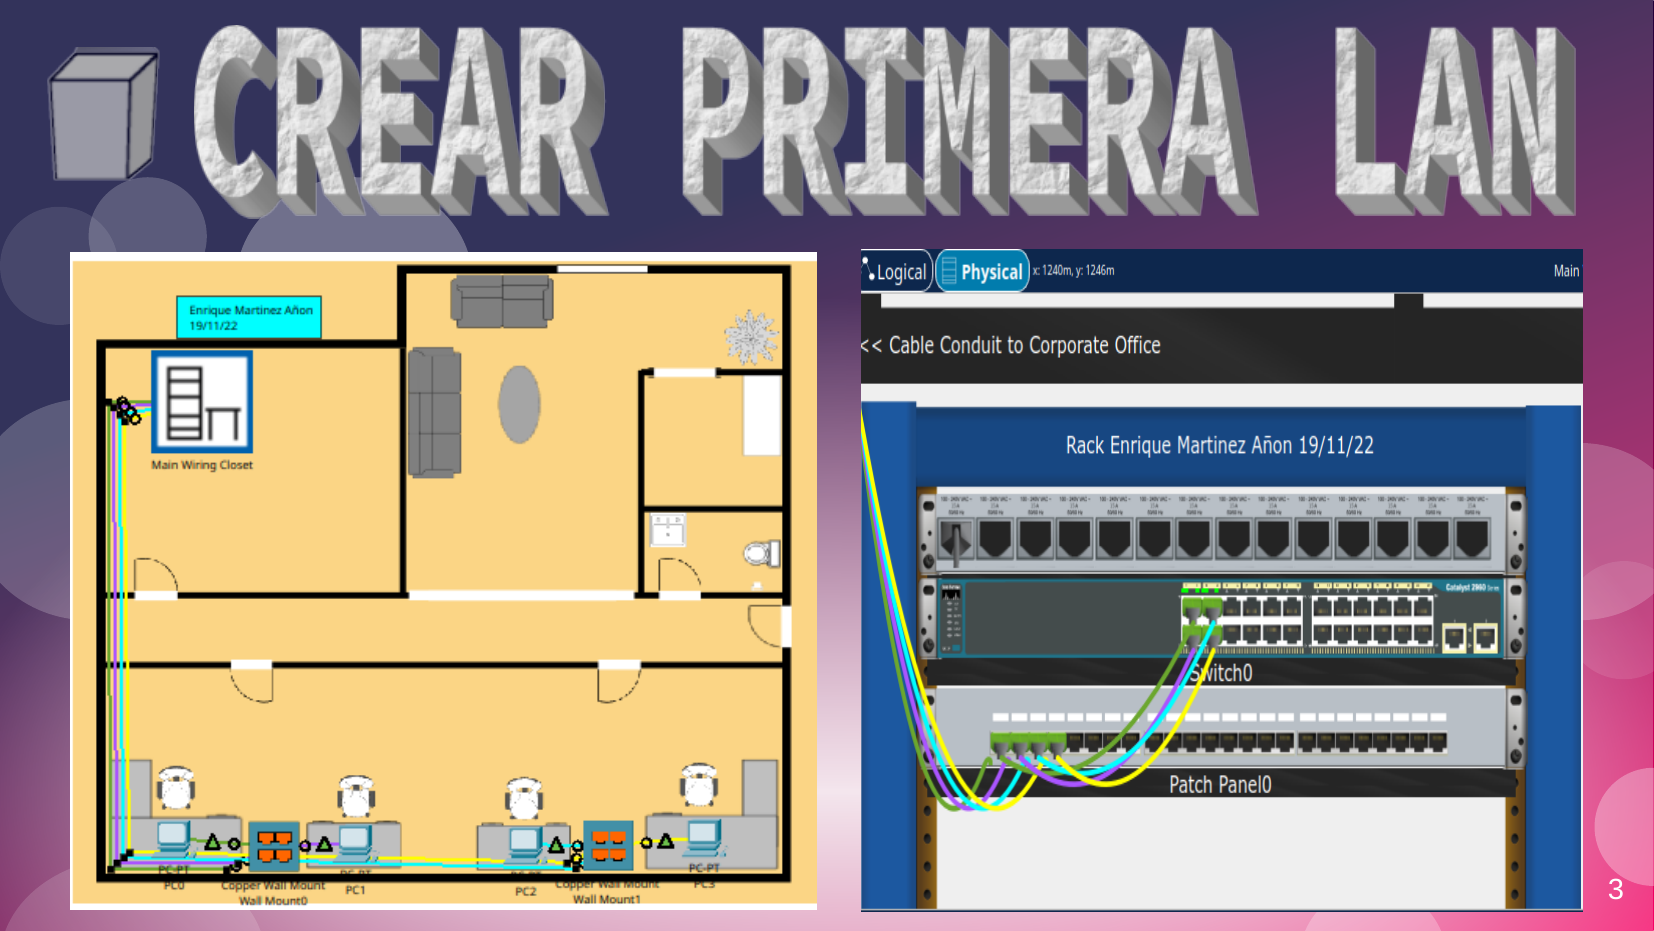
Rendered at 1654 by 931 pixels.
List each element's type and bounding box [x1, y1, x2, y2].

picture [194, 25, 1576, 219]
picture [46, 47, 161, 182]
picture [861, 249, 1583, 912]
picture [70, 252, 817, 910]
